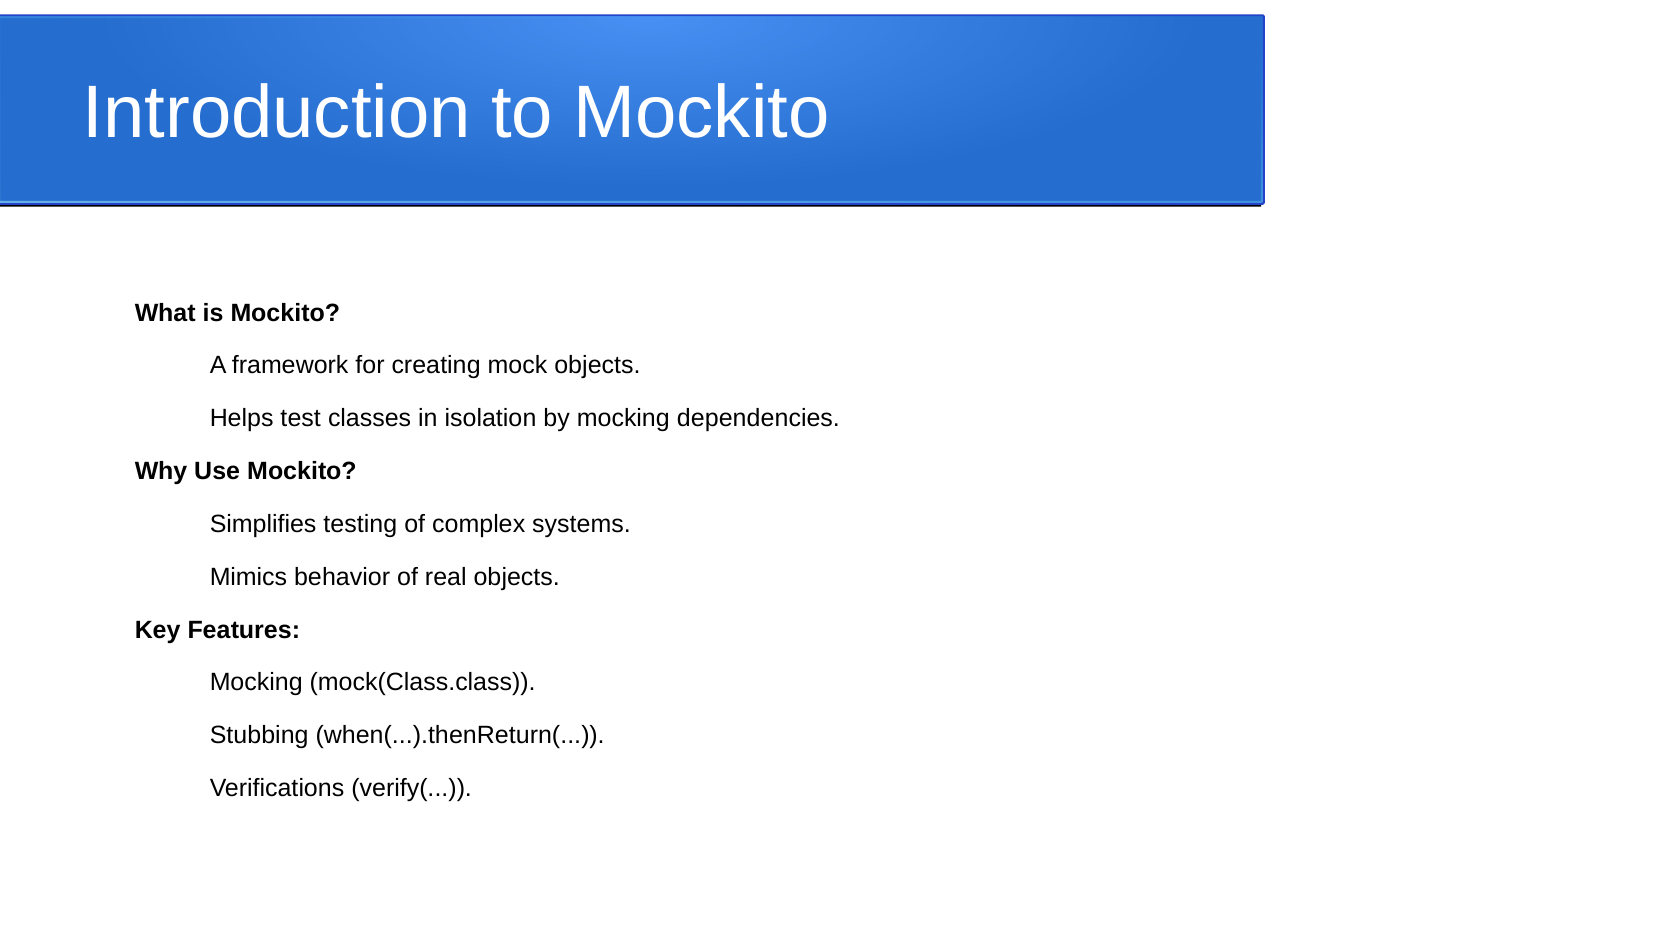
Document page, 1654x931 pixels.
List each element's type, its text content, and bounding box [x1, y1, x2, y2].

title Introduction to Mockito [82, 35, 1235, 189]
text_box What is Mockito? A framework for creating mock objects. Helps test classes in isolation by mocking dependencies. Why Use Mockito? Simplifies testing of complex systems. Mimics behavior of real objects. Key Features: Mocking (mock(Class.class)). Stubbing (when(...).thenReturn(...)). Verifications (verify(...)). [120, 291, 1291, 858]
